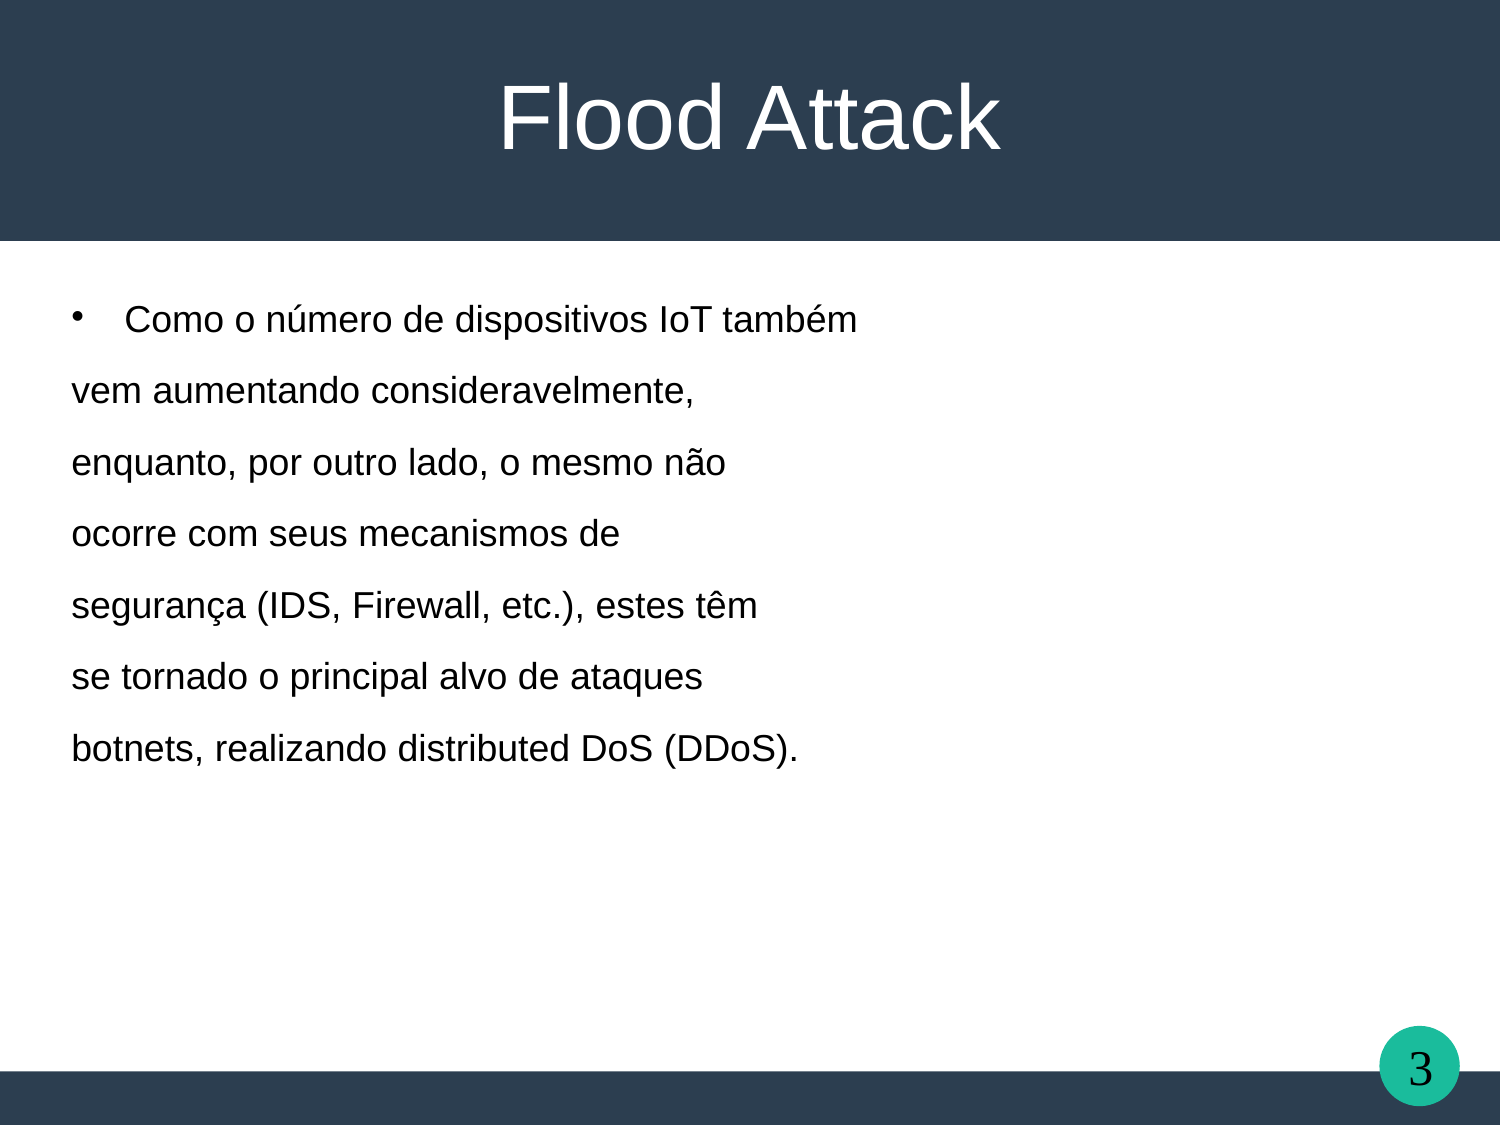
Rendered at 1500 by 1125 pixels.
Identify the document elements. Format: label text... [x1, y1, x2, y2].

list Como o número de dispositivos IoT também vem aumentando consideravelmente, enquanto, por outro lado, o mesmo não ocorre com seus mecanismos de segurança (IDS, Firewall, etc.), estes têm se tornado o principal alvo de ataques botnets, realizando distributed DoS (DDoS). [53, 294, 1447, 1045]
text_box <número> [1393, 1027, 1500, 1103]
title Flood Attack [53, 44, 1447, 188]
